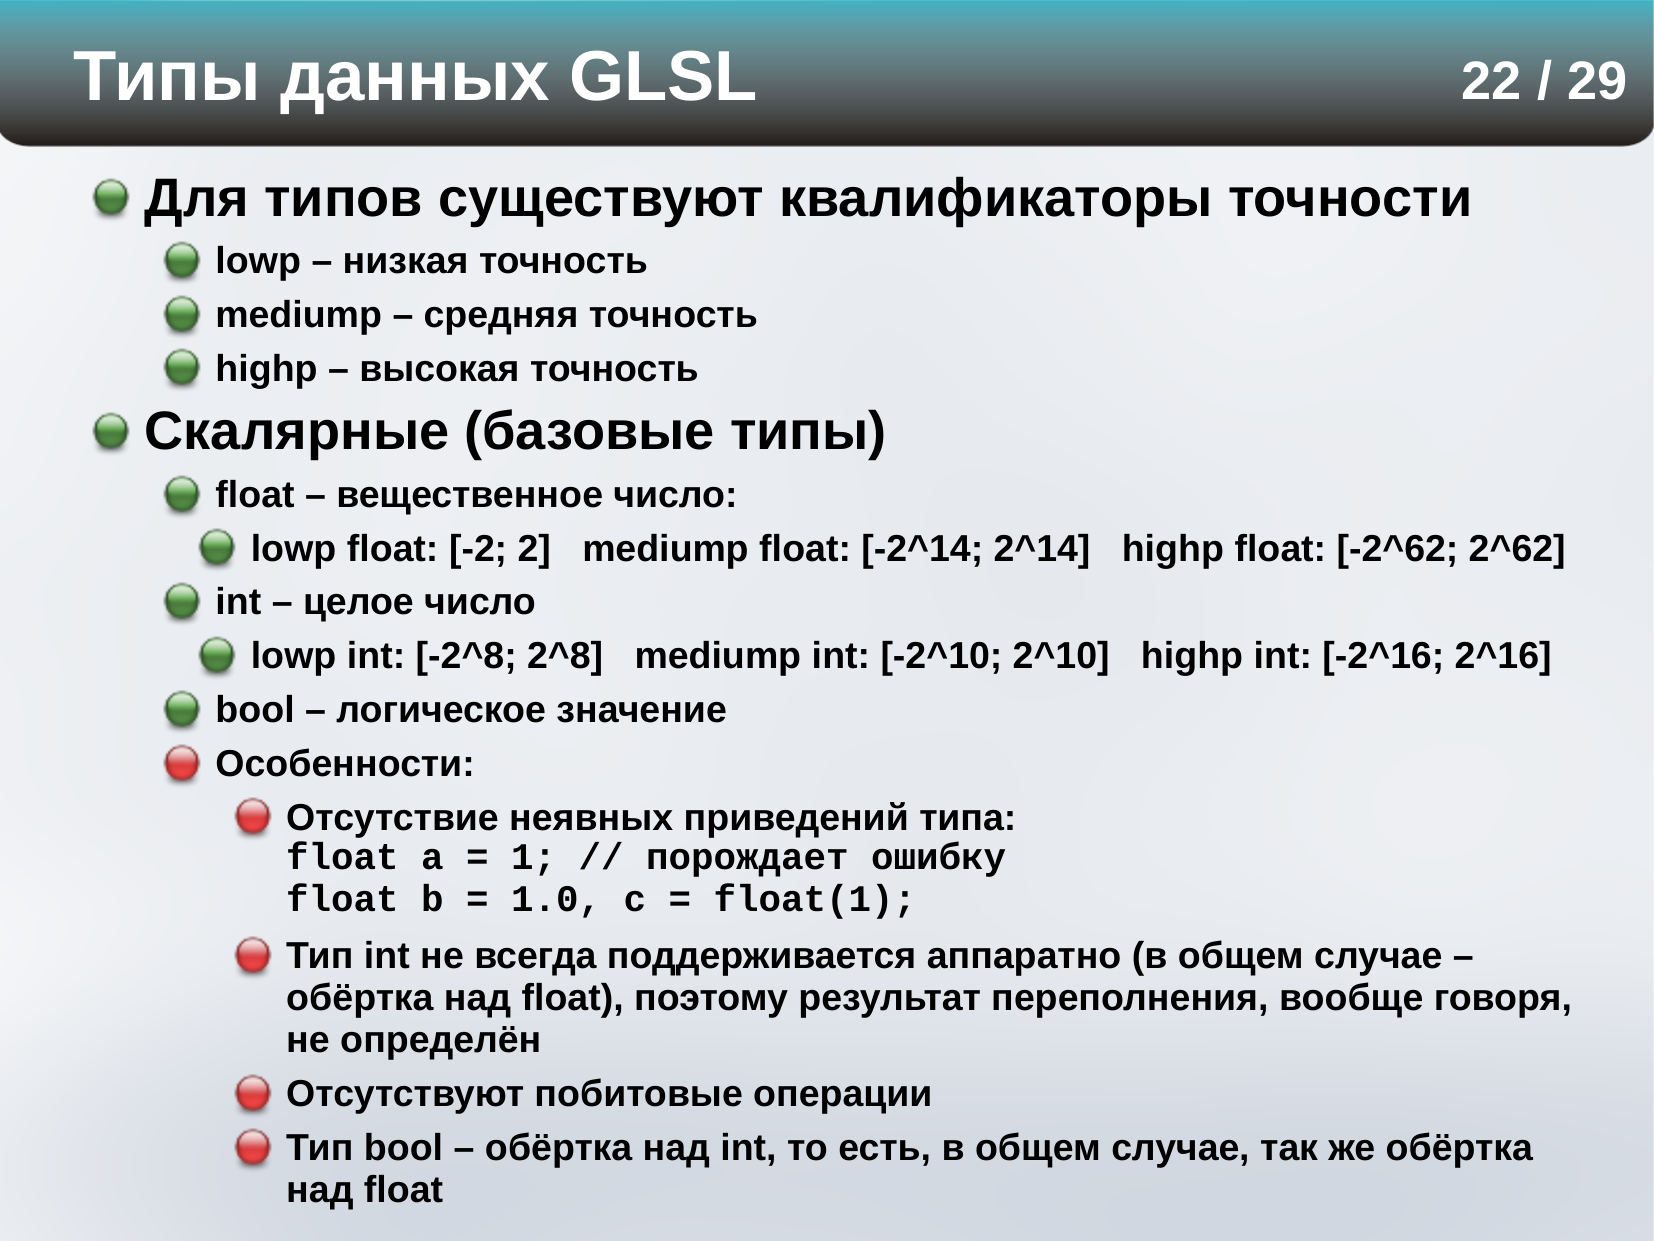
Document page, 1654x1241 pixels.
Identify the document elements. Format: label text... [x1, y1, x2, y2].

text_box <номер> / 29 [1446, 42, 1654, 179]
text_box Для типов существуют квалификаторы точности lowp – низкая точность mediump – средняя точность highp – высокая точность Скалярные (базовые типы) float – вещественное число: lowp float: [-2; 2] mediump float: [-2^14; 2^14] highp float: [-2^62; 2^62] int – целое число lowp int: [-2^8; 2^8] mediump int: [-2^10; 2^10] highp int: [-2^16; 2^16] bool – логическое значение Особенности: Отсутствие неявных приведений типа: float a = 1; // порождает ошибку float b = 1.0, c = float(1); Тип int не всегда поддерживается аппаратно (в общем случае – обёртка над float), поэтому результат переполнения, вообще говоря, не определён Отсутствуют побитовые операции Тип bool – обёртка над int, то есть, в общем случае, так же обёртка над float [70, 159, 1625, 1218]
text_box Типы данных GLSL [59, 29, 1418, 124]
picture [0, 0, 1654, 1241]
